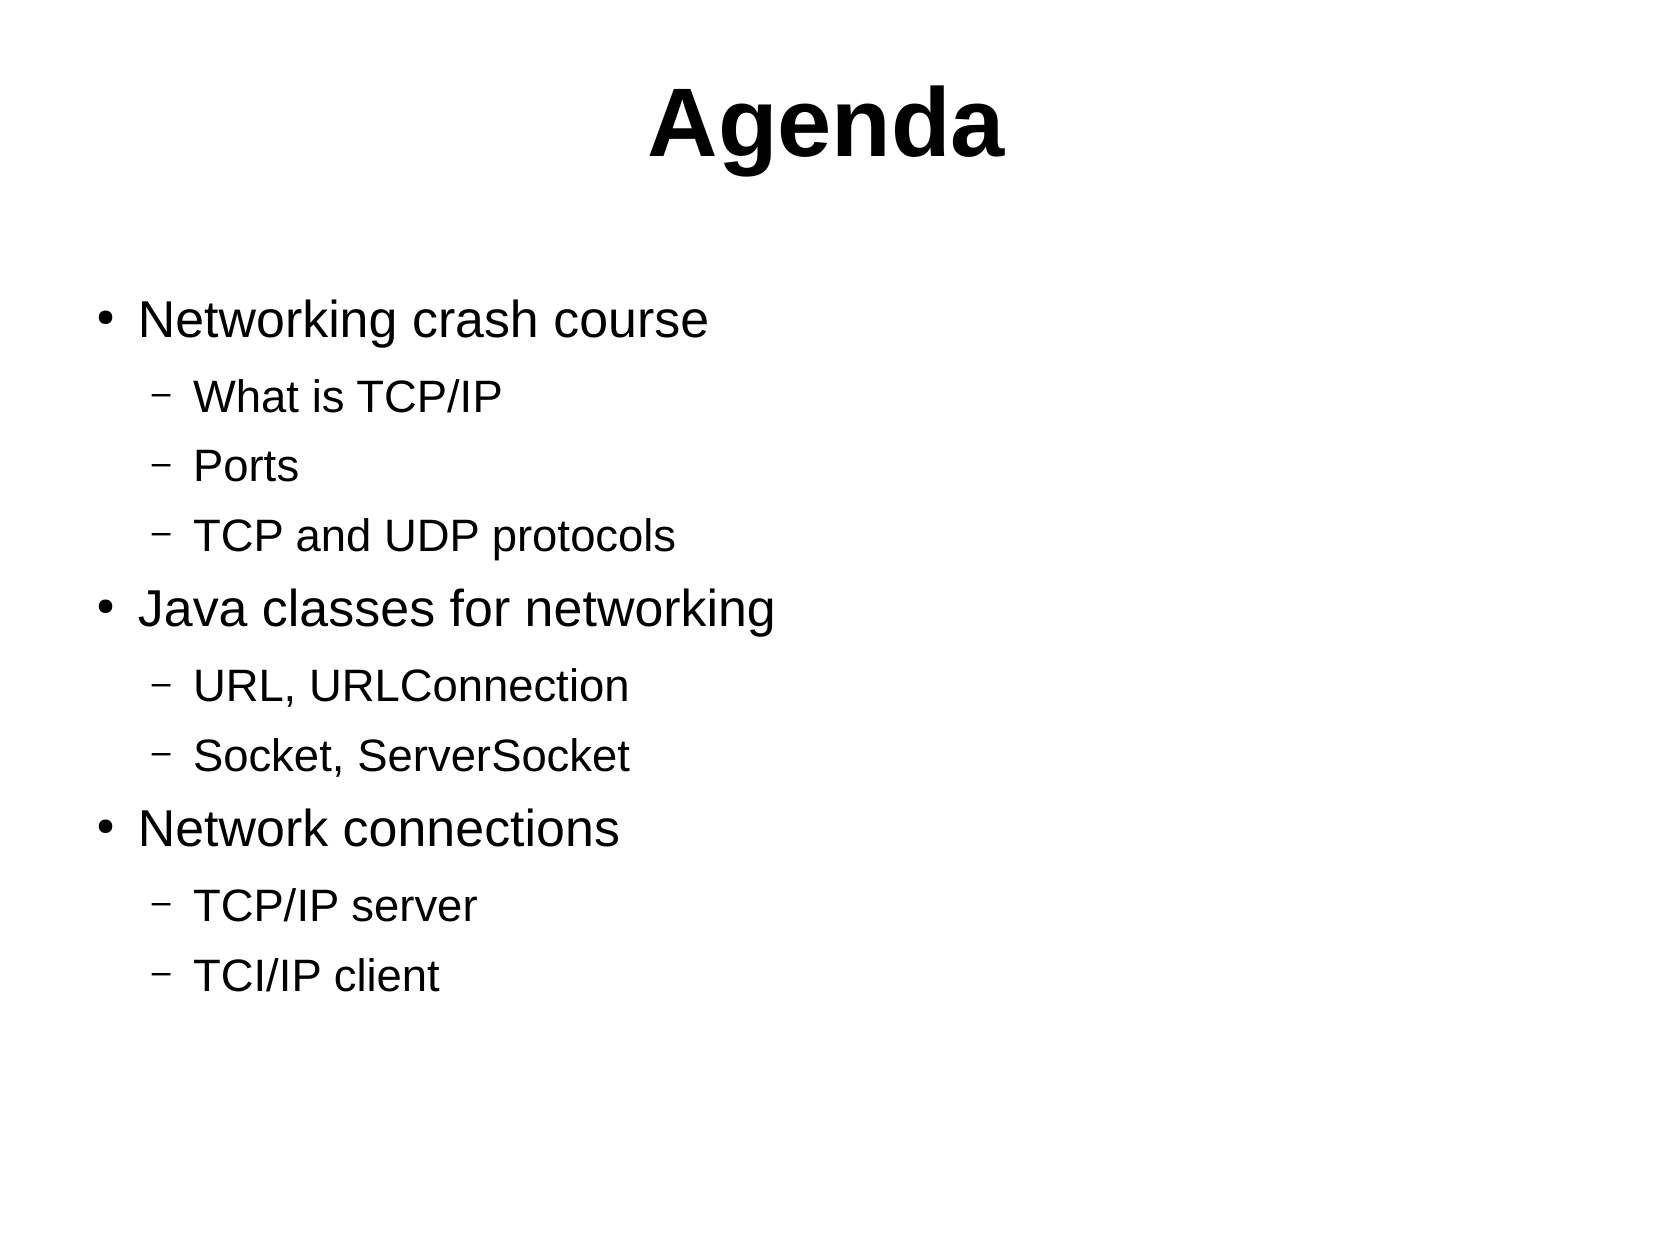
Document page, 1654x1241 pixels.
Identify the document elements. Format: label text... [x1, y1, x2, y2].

list Networking crash course What is TCP/IP Ports TCP and UDP protocols Java classes for networking URL, URLConnection Socket, ServerSocket Network connections TCP/IP server TCI/IP client [82, 290, 1538, 1010]
title Agenda [82, 49, 1571, 196]
